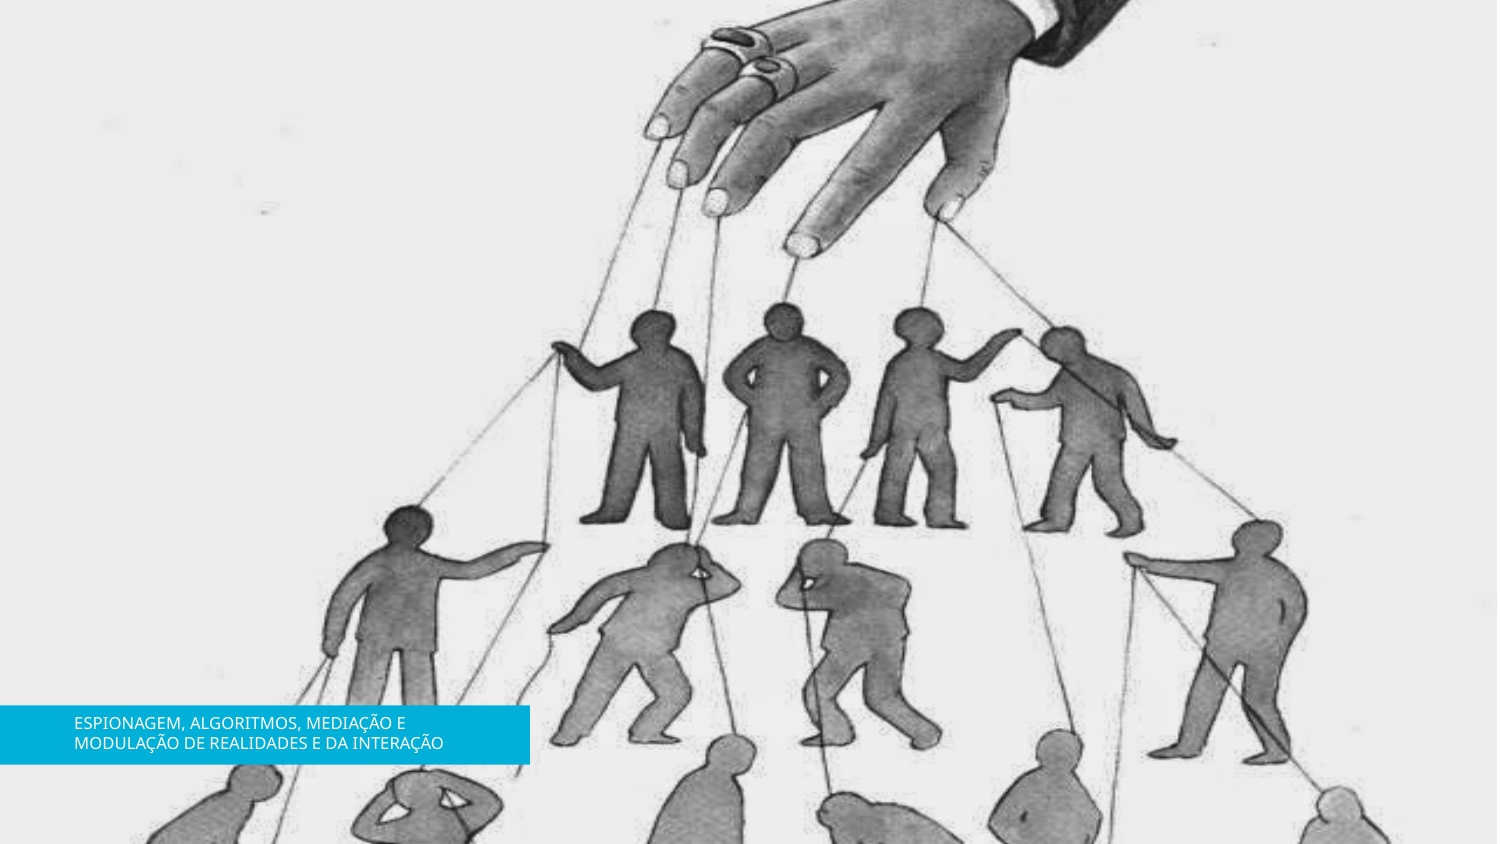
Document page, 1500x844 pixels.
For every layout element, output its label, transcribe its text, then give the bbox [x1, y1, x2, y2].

list ESPIONAGEM, ALGORITMOS, MEDIAÇÃO E MODULAÇÃO DE REALIDADES E DA INTERAÇÃO [0, 705, 530, 765]
picture [0, 0, 1497, 844]
